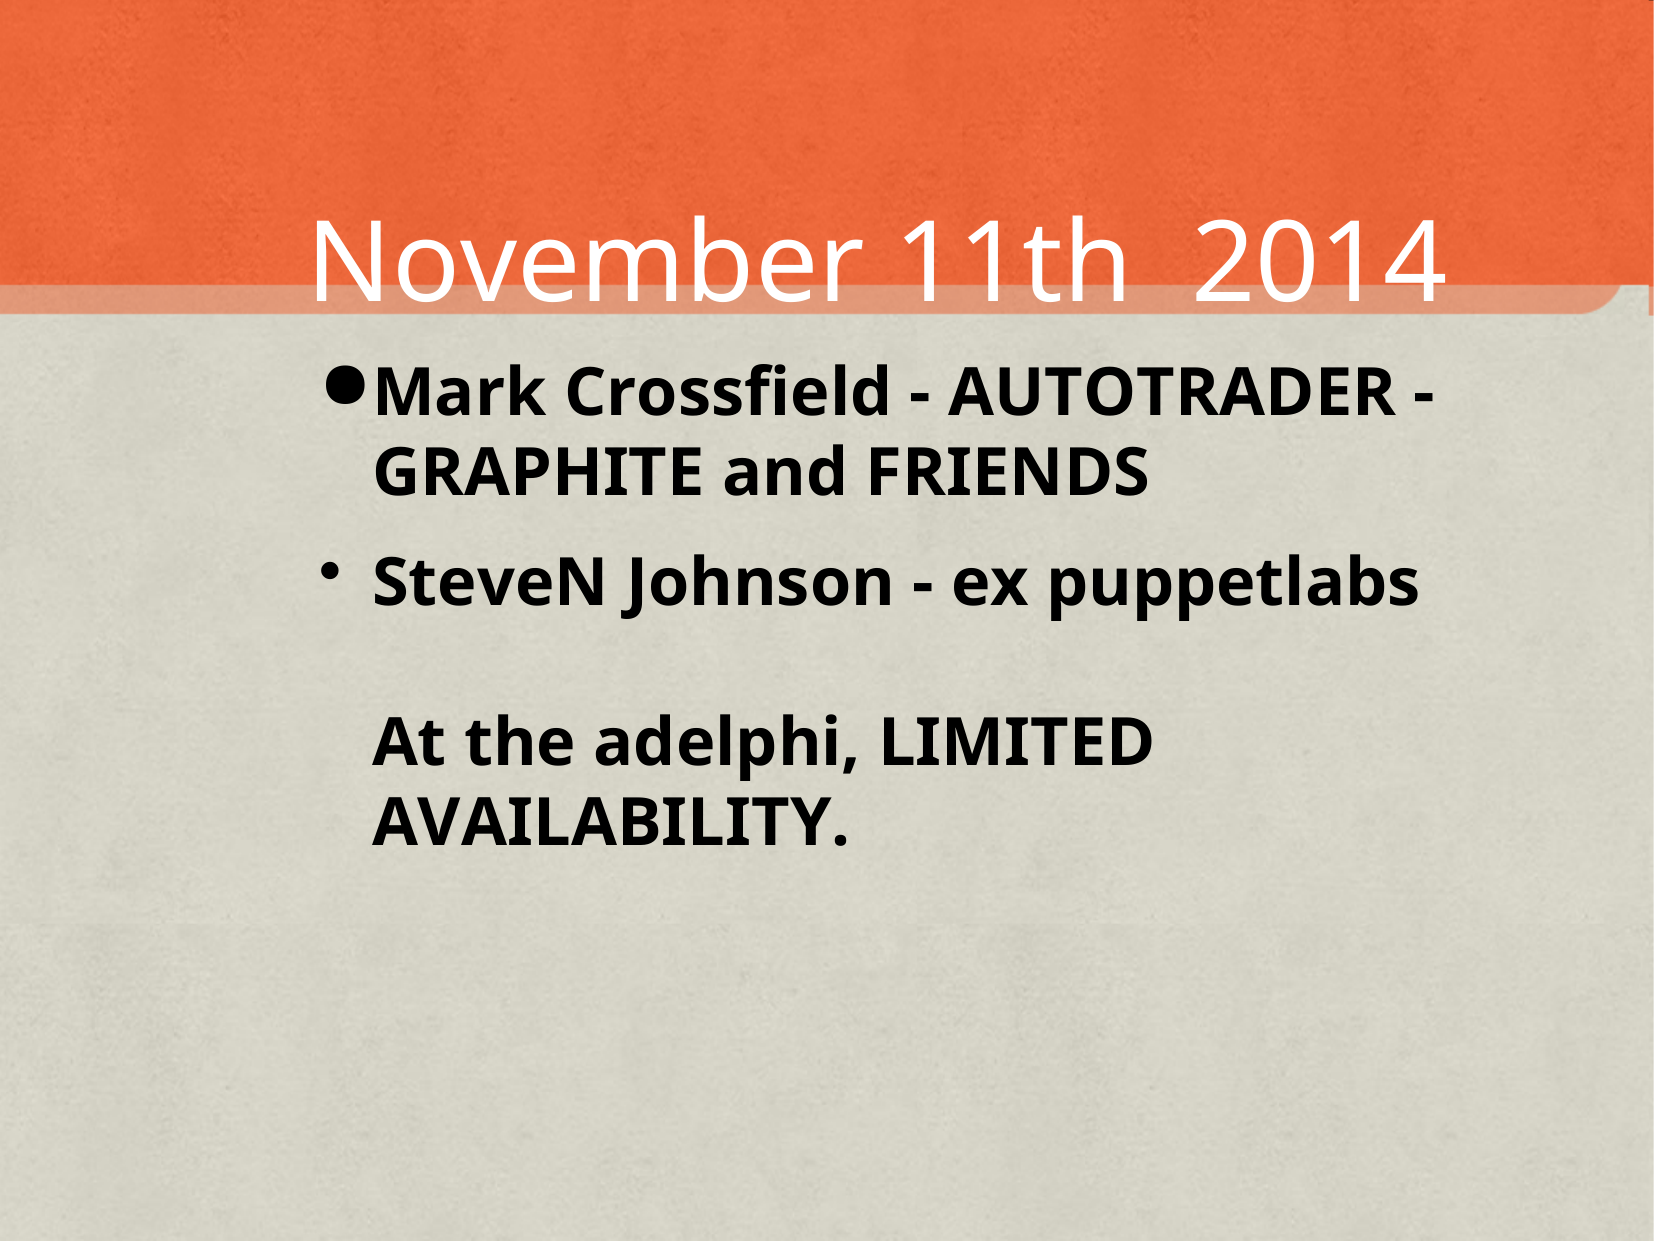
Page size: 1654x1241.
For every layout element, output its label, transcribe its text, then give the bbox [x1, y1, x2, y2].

picture [0, 0, 1654, 1241]
title November 11th 2014 [306, 189, 1654, 317]
list Mark Crossfield - AUTOTRADER - GRAPHITE and FRIENDS SteveN Johnson - ex puppetlabs At the adelphi, LIMITED AVAILABILITY. [301, 348, 1525, 1068]
